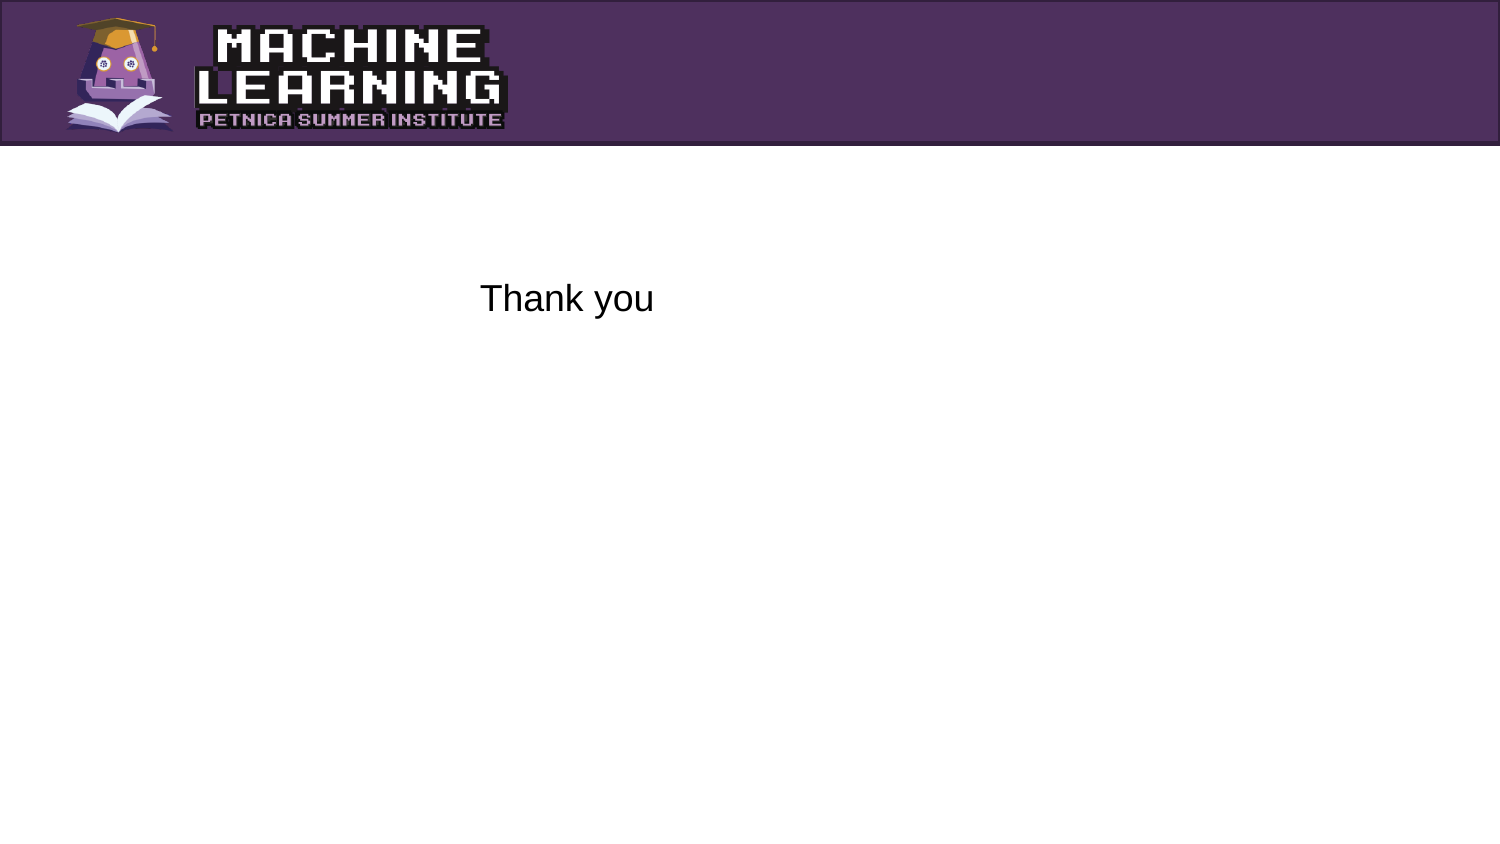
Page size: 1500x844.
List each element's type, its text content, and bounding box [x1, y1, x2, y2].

picture [24, 0, 606, 356]
text_box Thank you [465, 270, 670, 327]
